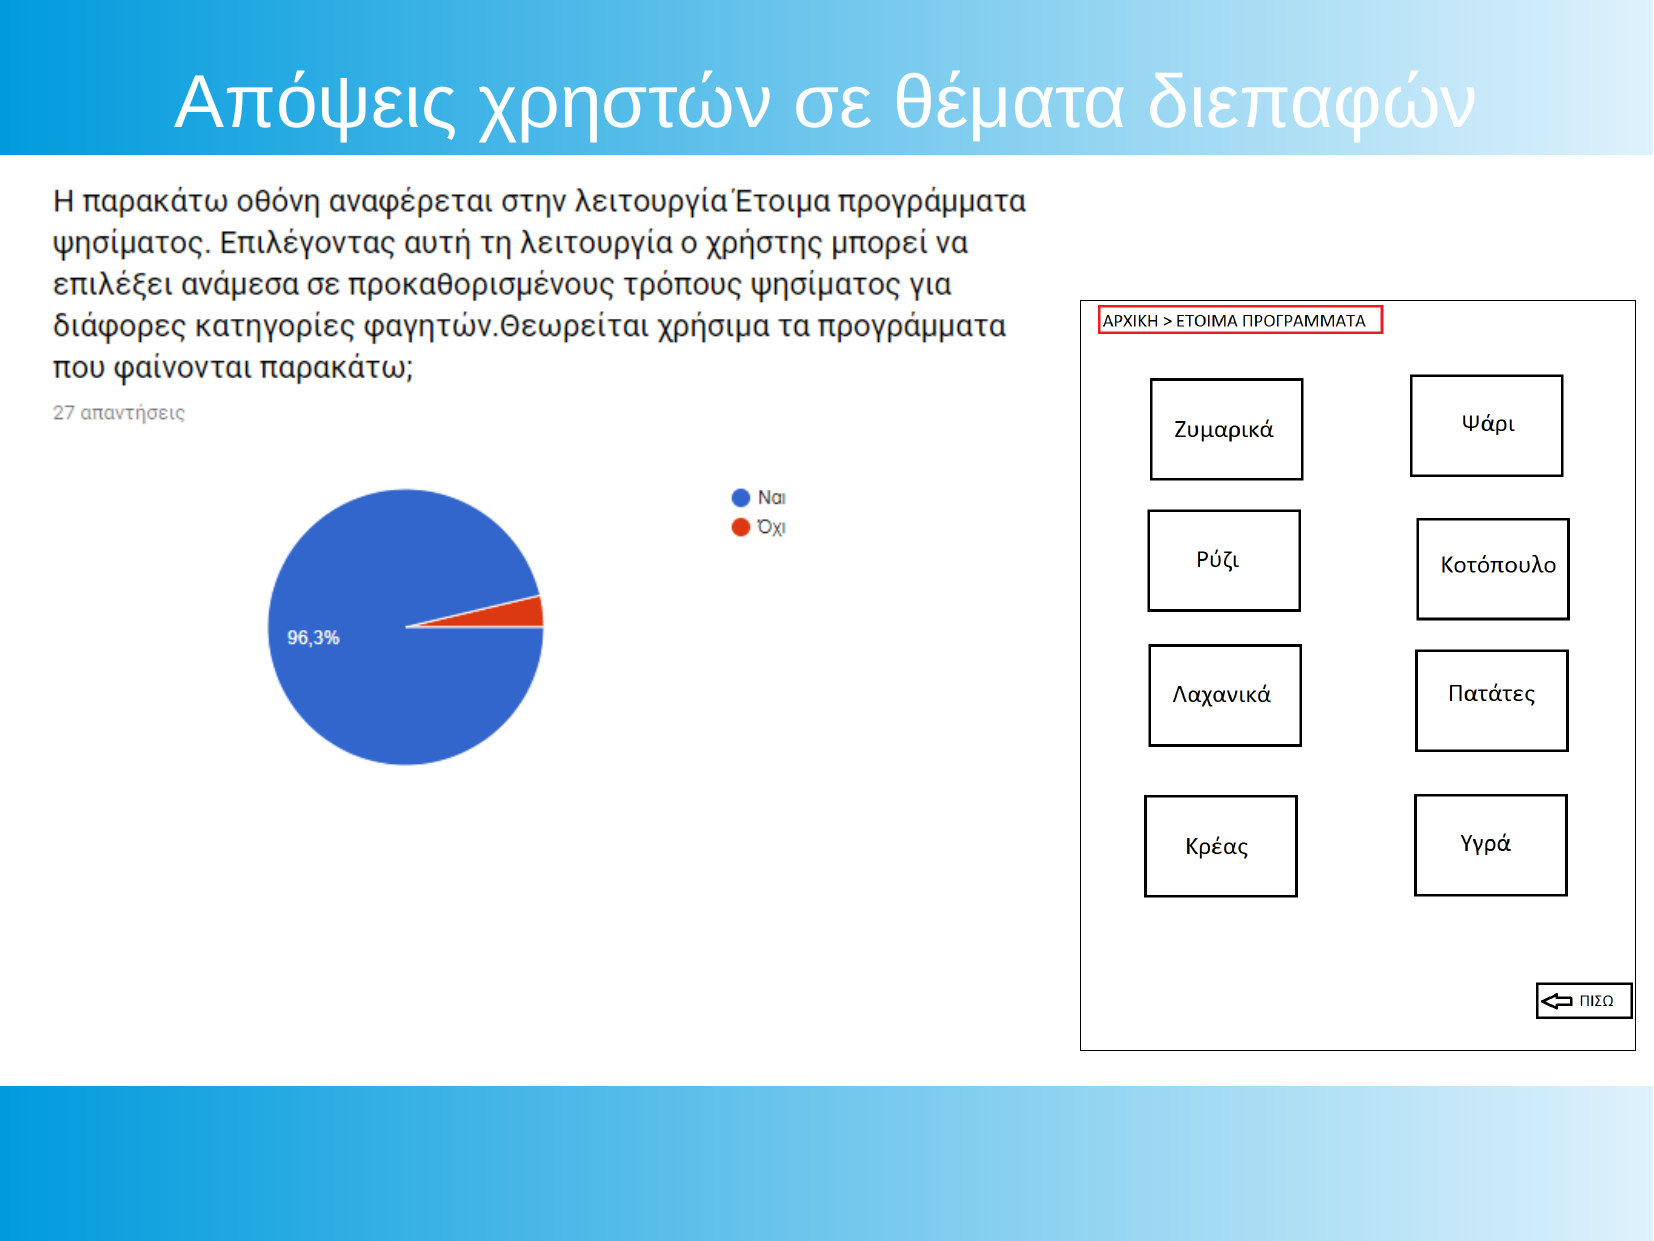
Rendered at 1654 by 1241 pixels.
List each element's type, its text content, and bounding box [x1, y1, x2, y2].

picture [1081, 301, 1635, 1021]
picture [0, 164, 1138, 841]
title Απόψεις χρηστών σε θέματα διεπαφών [82, 49, 1571, 155]
